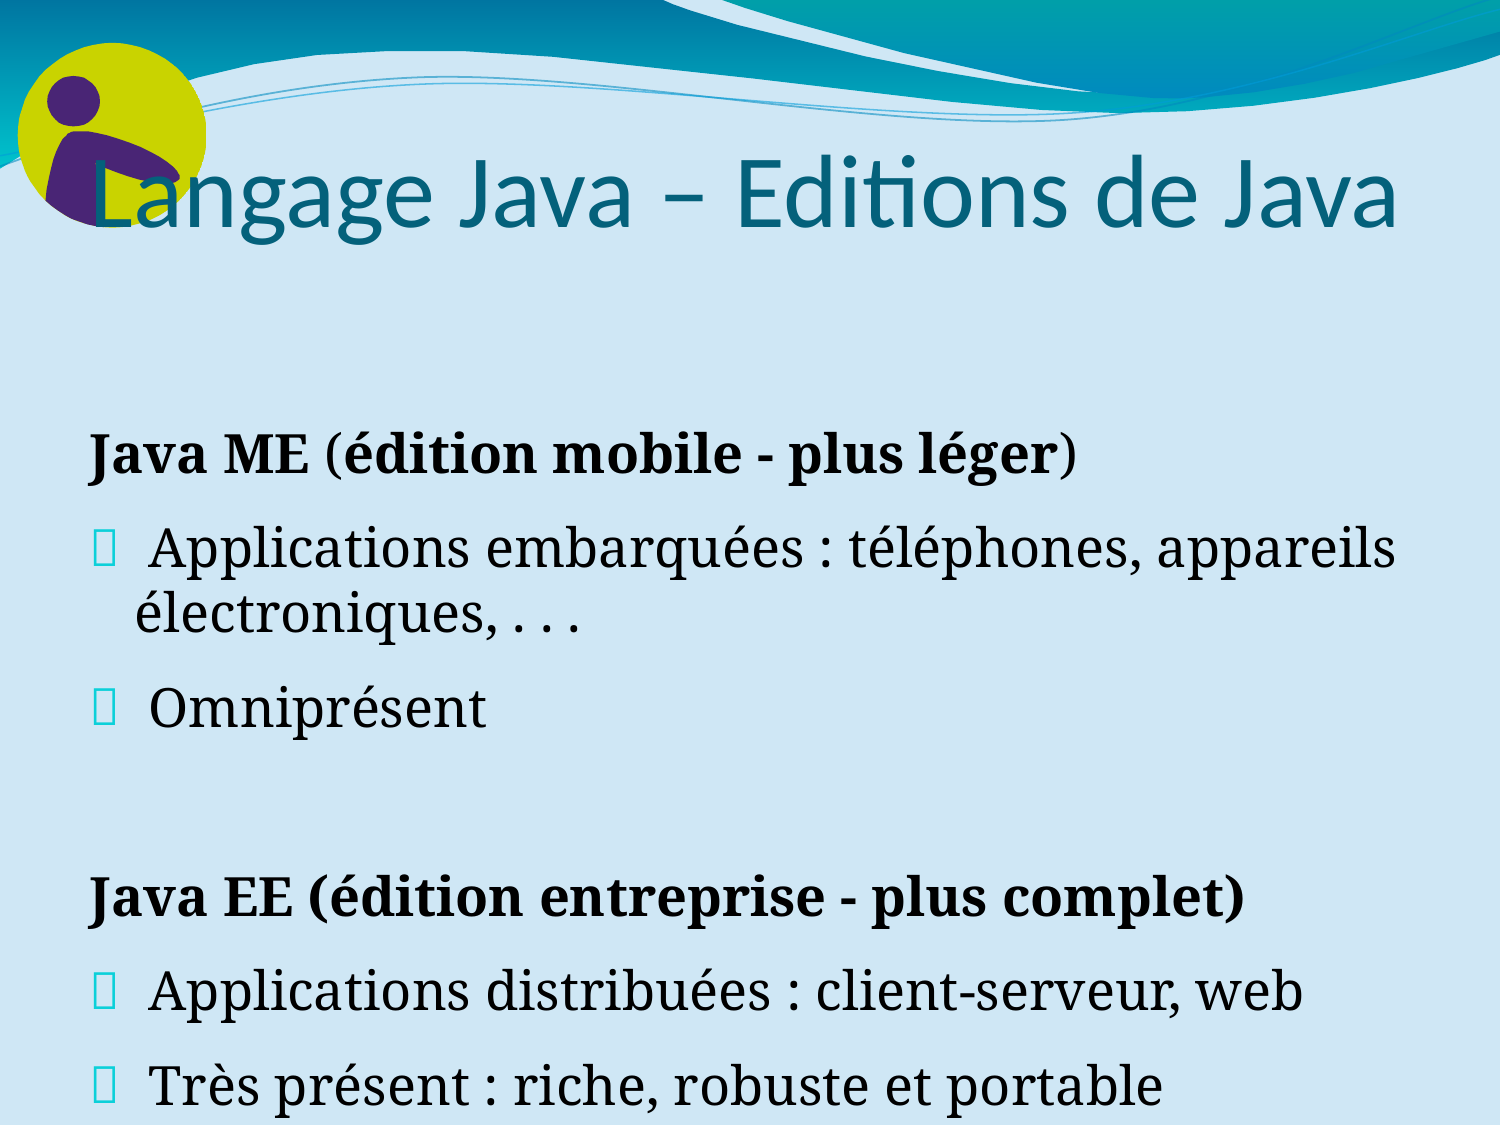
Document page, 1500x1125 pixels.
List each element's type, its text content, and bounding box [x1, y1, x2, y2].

list Java ME (édition mobile - plus léger) Applications embarquées : téléphones, appareils électroniques, . . . Omniprésent Java EE (édition entreprise - plus complet) Applications distribuées : client-serveur, web Très présent : riche, robuste et portable Concurrents : .NET (Microsoft), PHP [75, 317, 1425, 1079]
title Langage Java – Editions de Java [75, 115, 1425, 303]
